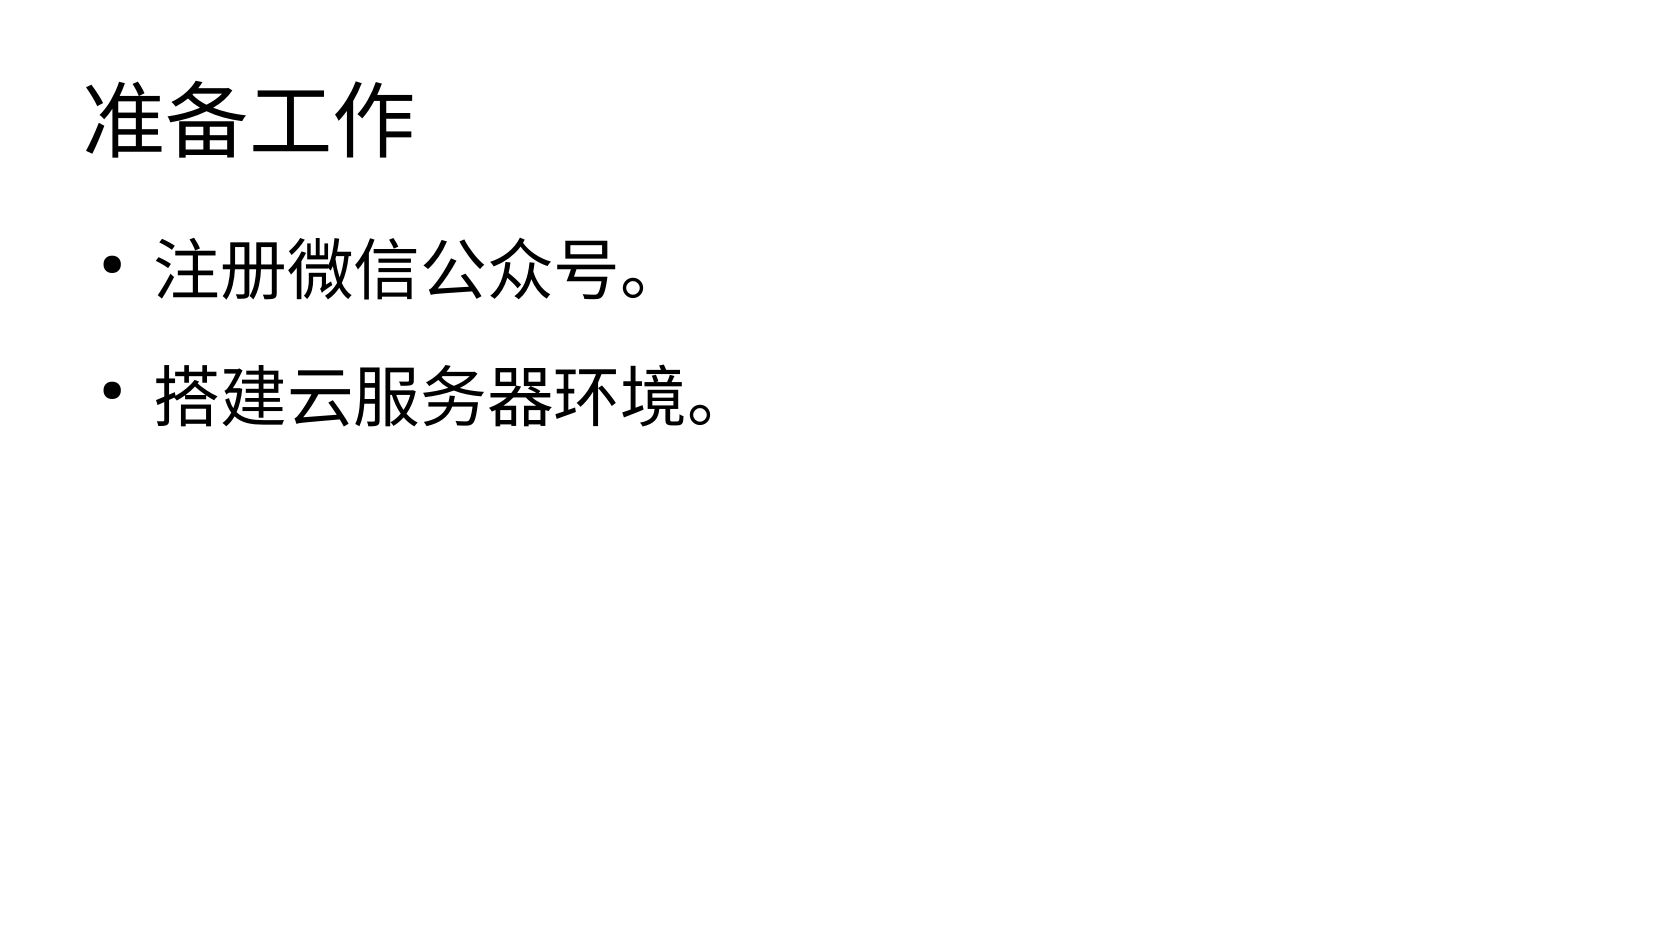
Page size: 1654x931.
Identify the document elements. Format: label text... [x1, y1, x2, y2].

title 准备工作 [82, 37, 1571, 193]
list 注册微信公众号。 搭建云服务器环境。 [82, 217, 1571, 848]
